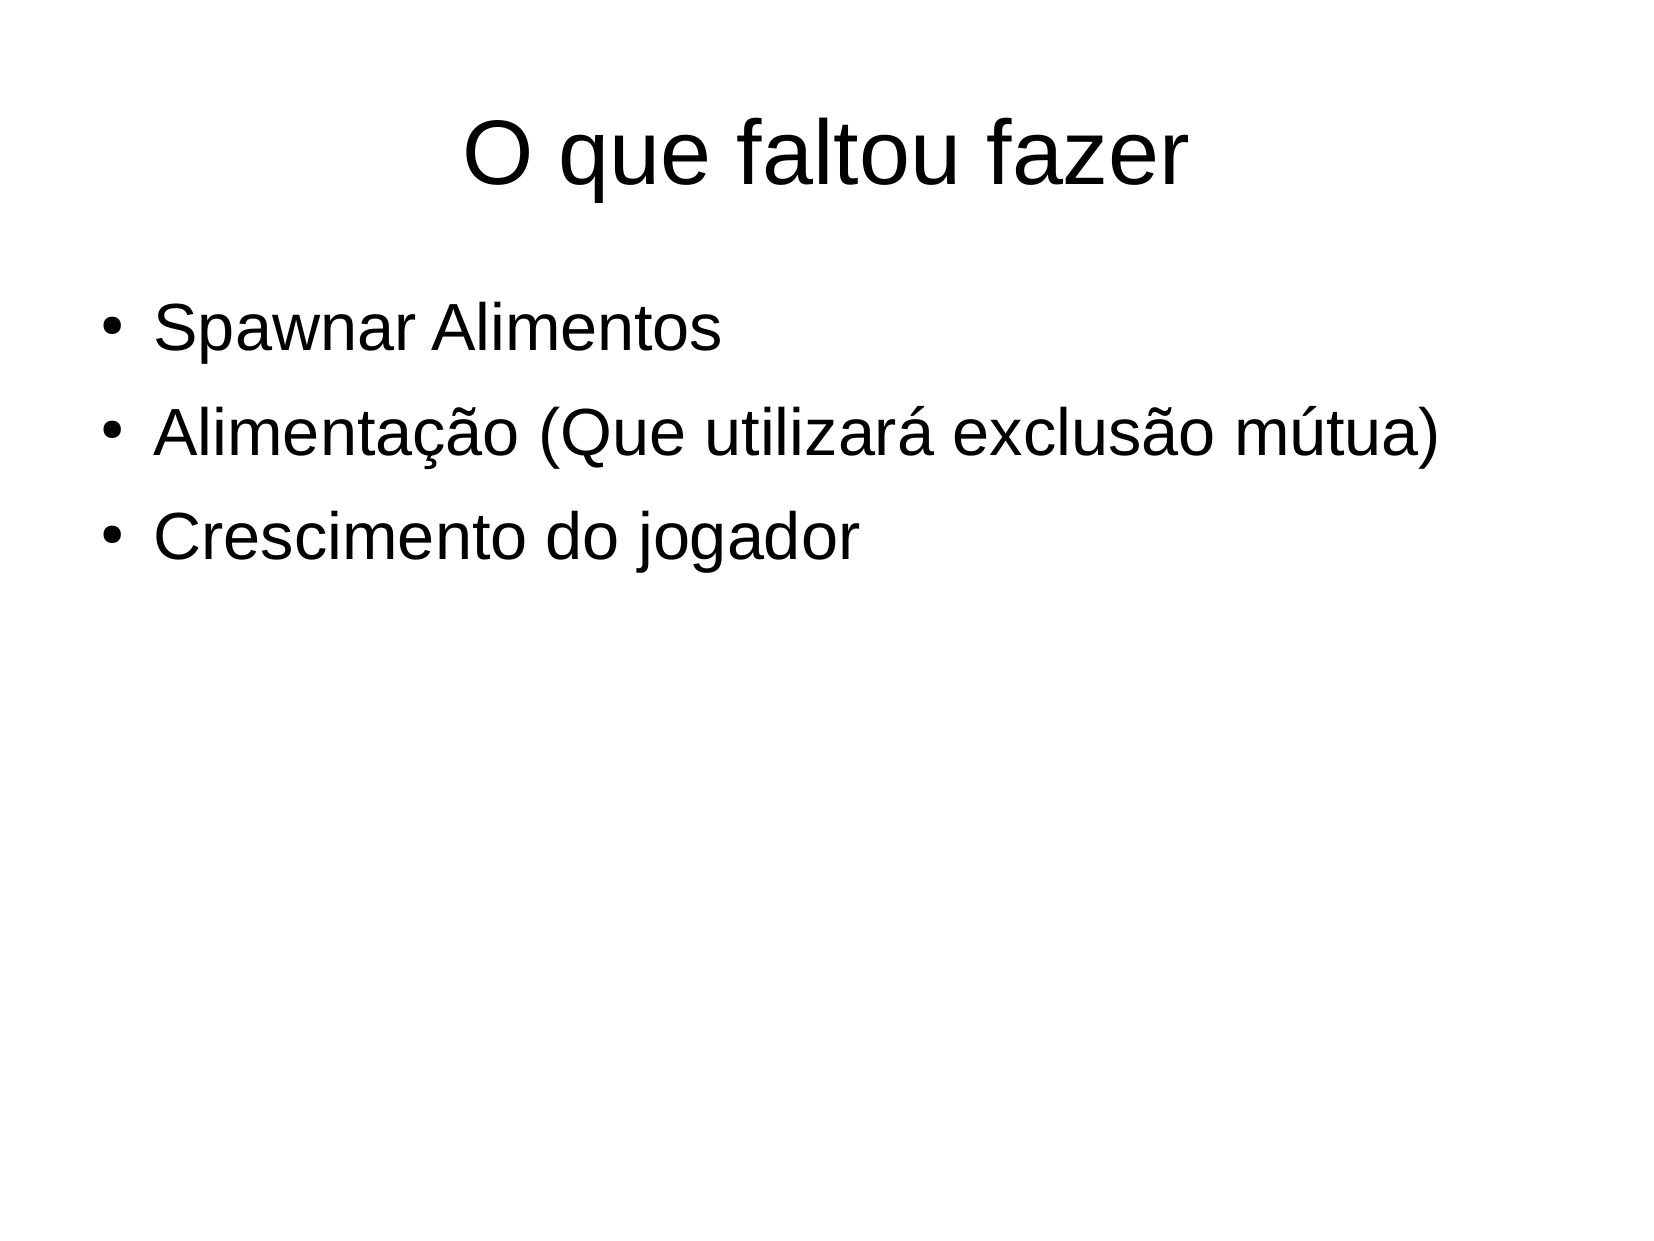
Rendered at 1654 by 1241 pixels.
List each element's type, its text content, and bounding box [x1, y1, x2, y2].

list Spawnar Alimentos Alimentação (Que utilizará exclusão mútua) Crescimento do jogador [82, 290, 1571, 634]
title O que faltou fazer [82, 49, 1571, 257]
